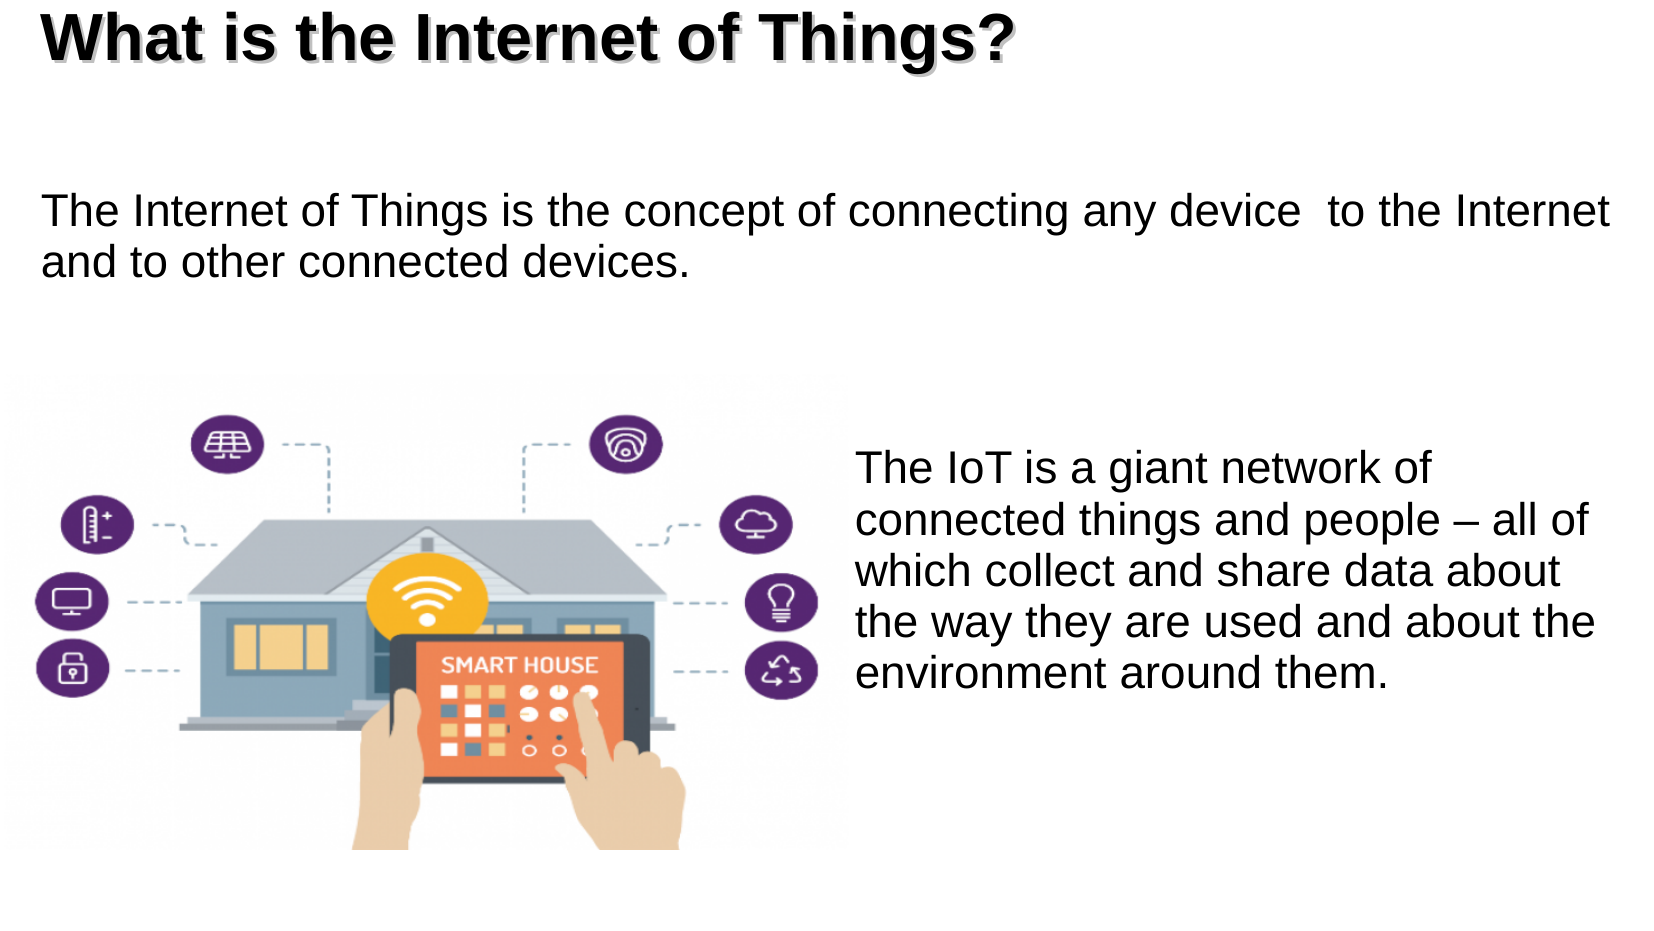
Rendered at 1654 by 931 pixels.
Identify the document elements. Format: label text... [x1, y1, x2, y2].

picture [4, 374, 849, 850]
list What is the Internet of Things? The Internet of Things is the concept of connecting any device to the Internet and to other connected devices. [0, 0, 1624, 931]
text_box The IoT is a giant network of connected things and people – all of which collect and share data about the way they are used and about the environment around them. [840, 435, 1637, 931]
